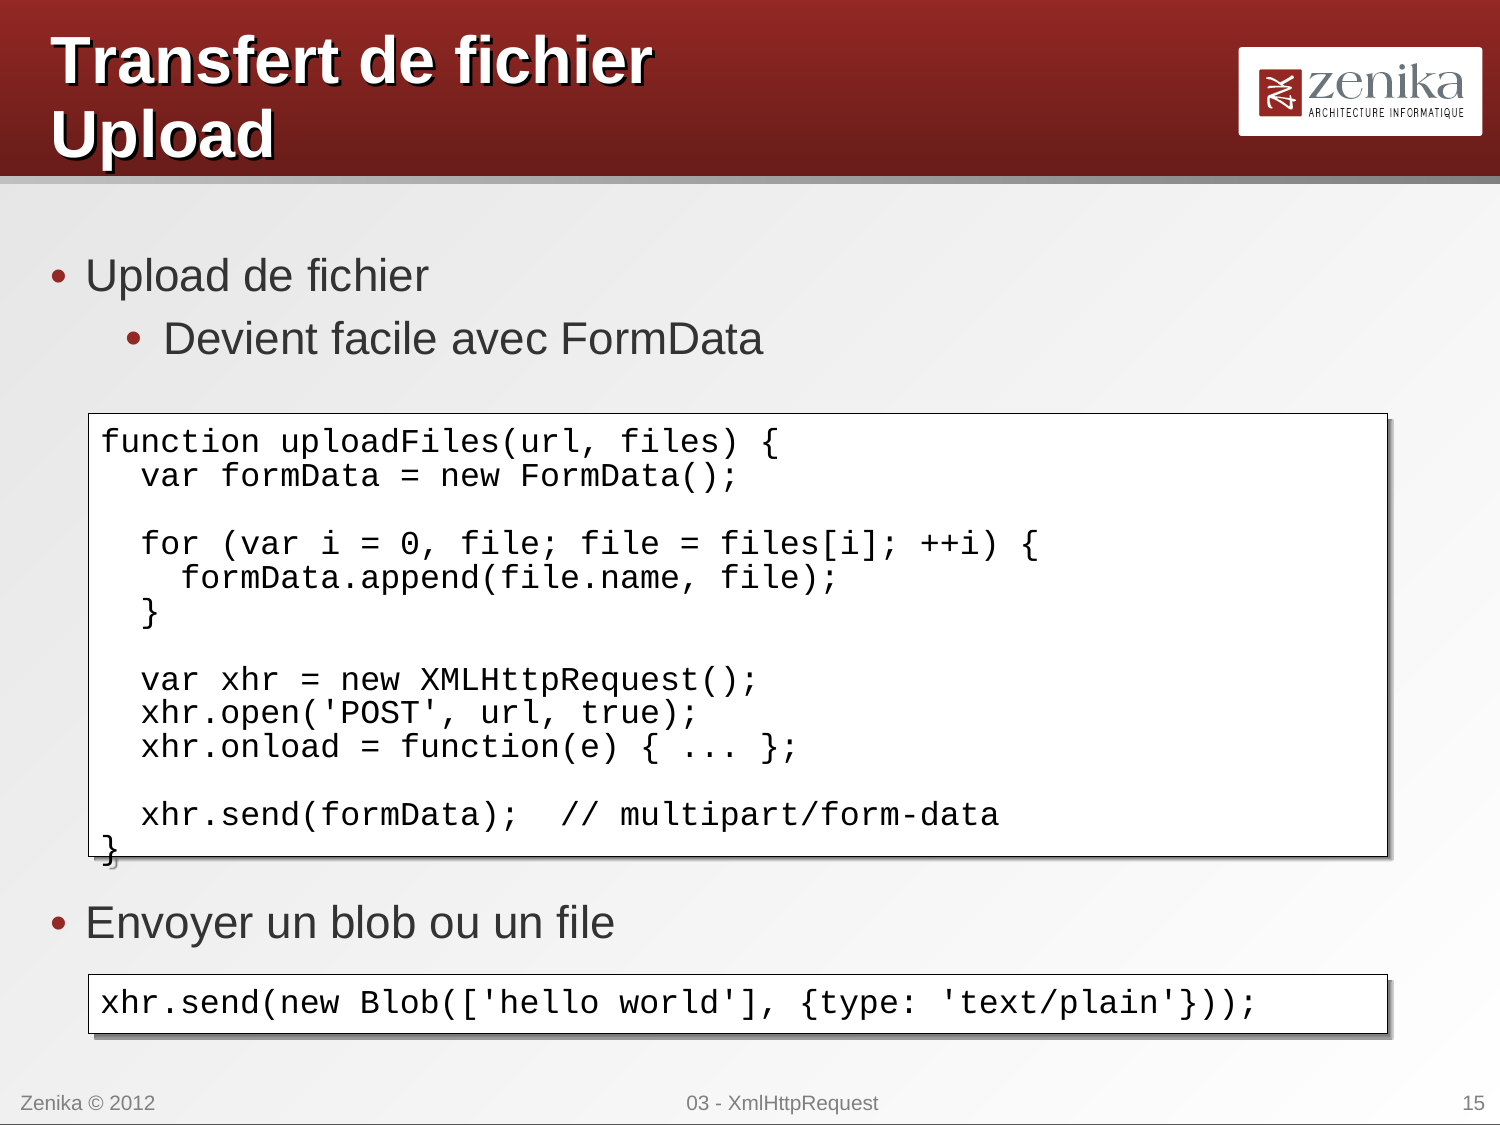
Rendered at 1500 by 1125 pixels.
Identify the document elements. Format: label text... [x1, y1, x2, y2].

list Upload de fichier Devient facile avec FormData Envoyer un blob ou un file [50, 249, 1435, 1064]
text_box xhr.send(new Blob(['hello world'], {type: 'text/plain'})); [88, 974, 1388, 1034]
text_box function uploadFiles(url, files) { var formData = new FormData(); for (var i = 0, file; file = files[i]; ++i) { formData.append(file.name, file); } var xhr = new XMLHttpRequest(); xhr.open('POST', url, true); xhr.onload = function(e) { ... }; xhr.send(formData); // multipart/form-data } [88, 413, 1388, 857]
title Transfert de fichier Upload [50, 22, 1206, 173]
picture [1257, 58, 1464, 125]
